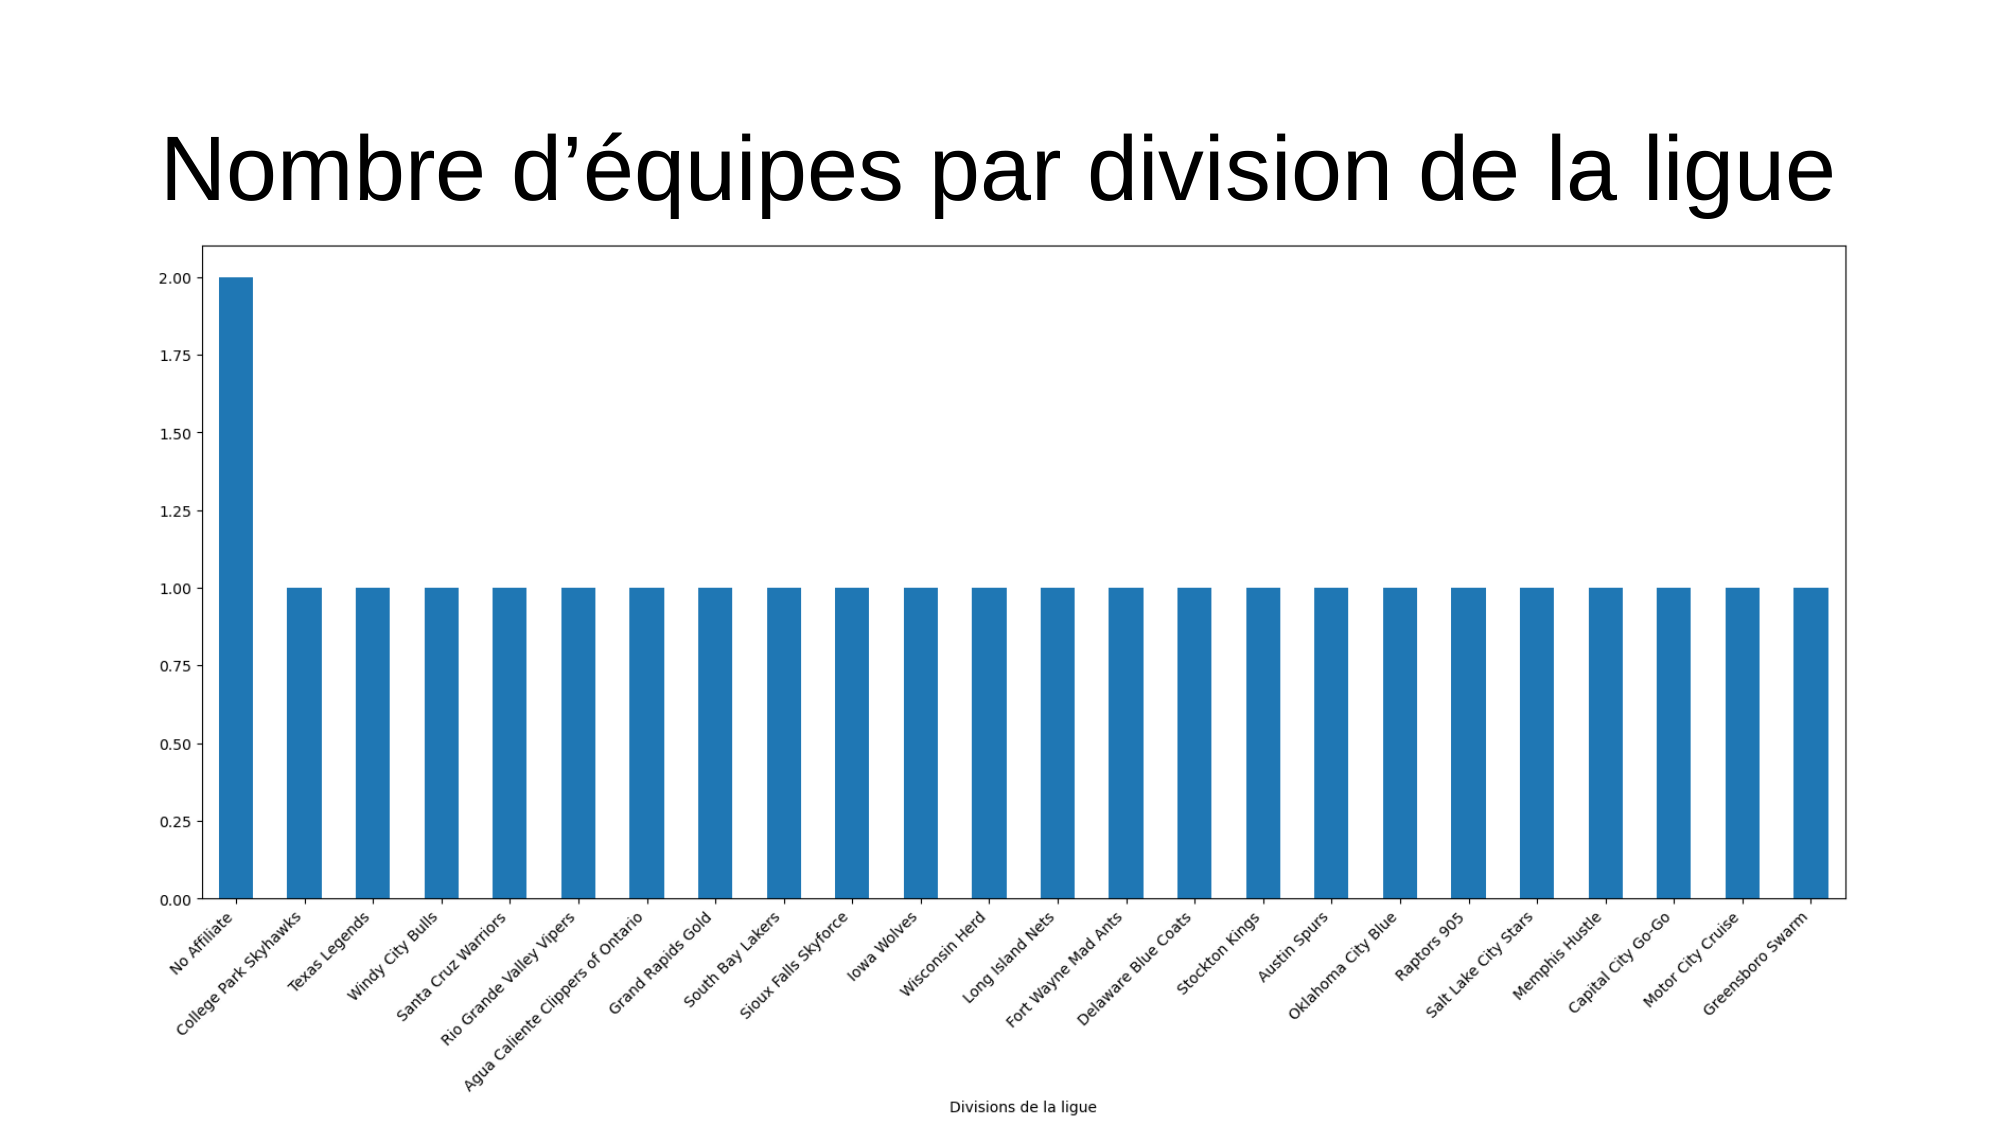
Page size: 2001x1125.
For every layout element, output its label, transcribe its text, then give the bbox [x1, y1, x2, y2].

picture [148, 236, 1855, 1125]
title Nombre d’équipes par division de la ligue [137, 59, 1863, 278]
